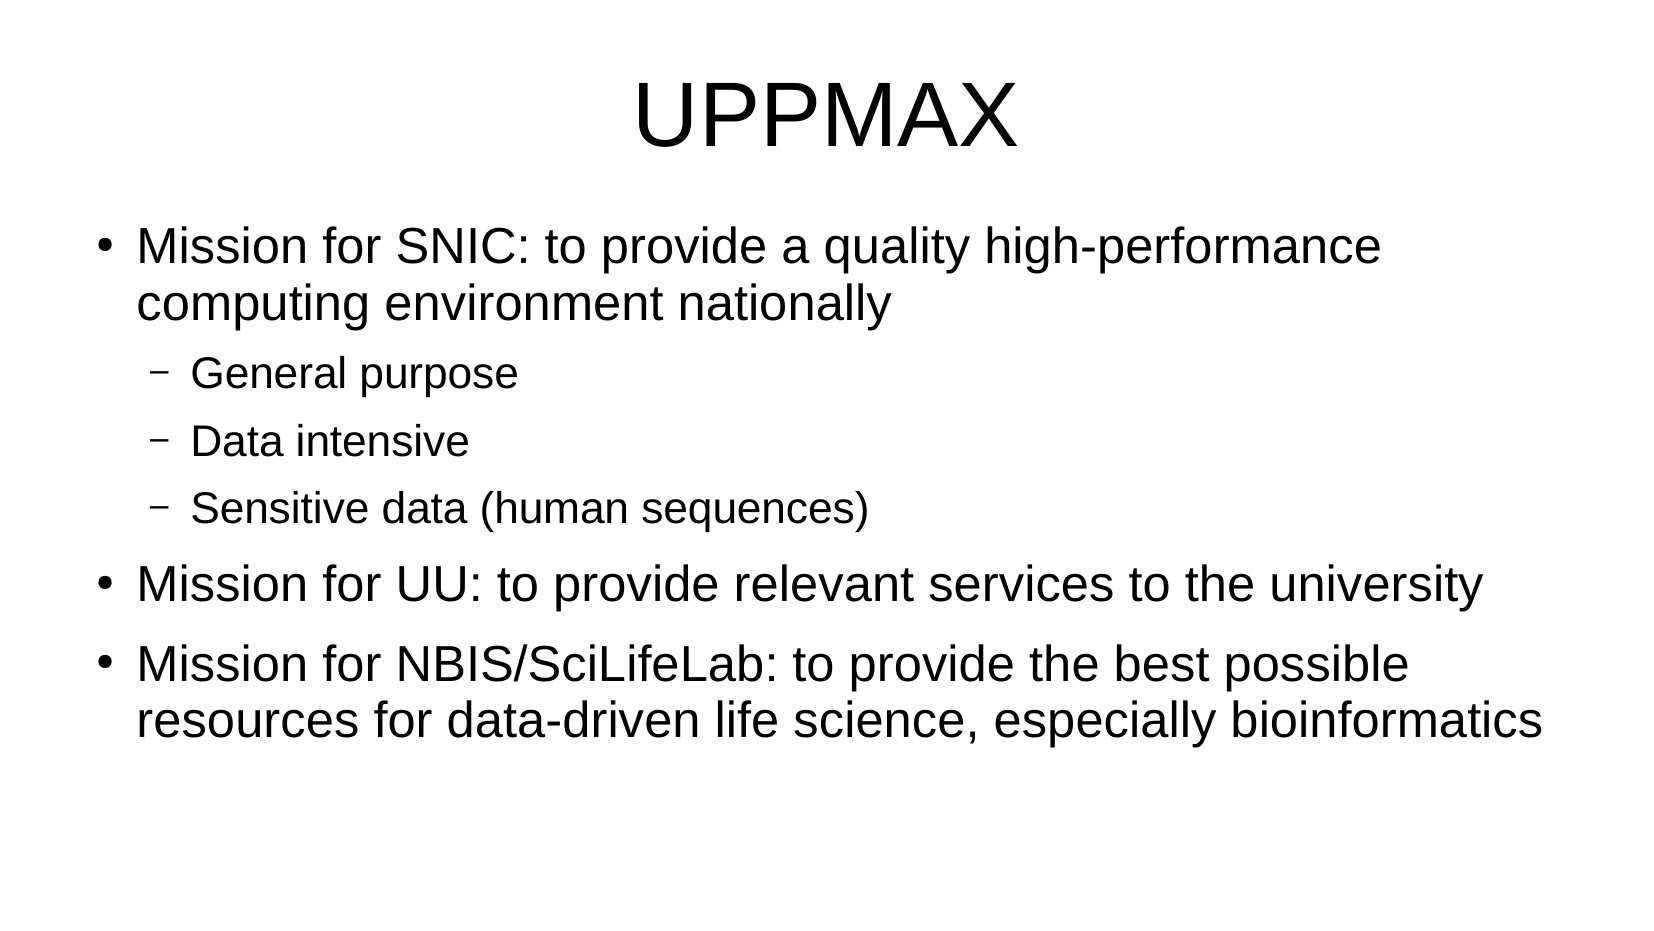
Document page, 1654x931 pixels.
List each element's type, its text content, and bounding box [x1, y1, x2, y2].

list Mission for SNIC: to provide a quality high-performance computing environment nationally General purpose Data intensive Sensitive data (human sequences) Mission for UU: to provide relevant services to the university Mission for NBIS/SciLifeLab: to provide the best possible resources for data-driven life science, especially bioinformatics [82, 217, 1571, 758]
title UPPMAX [82, 37, 1571, 193]
